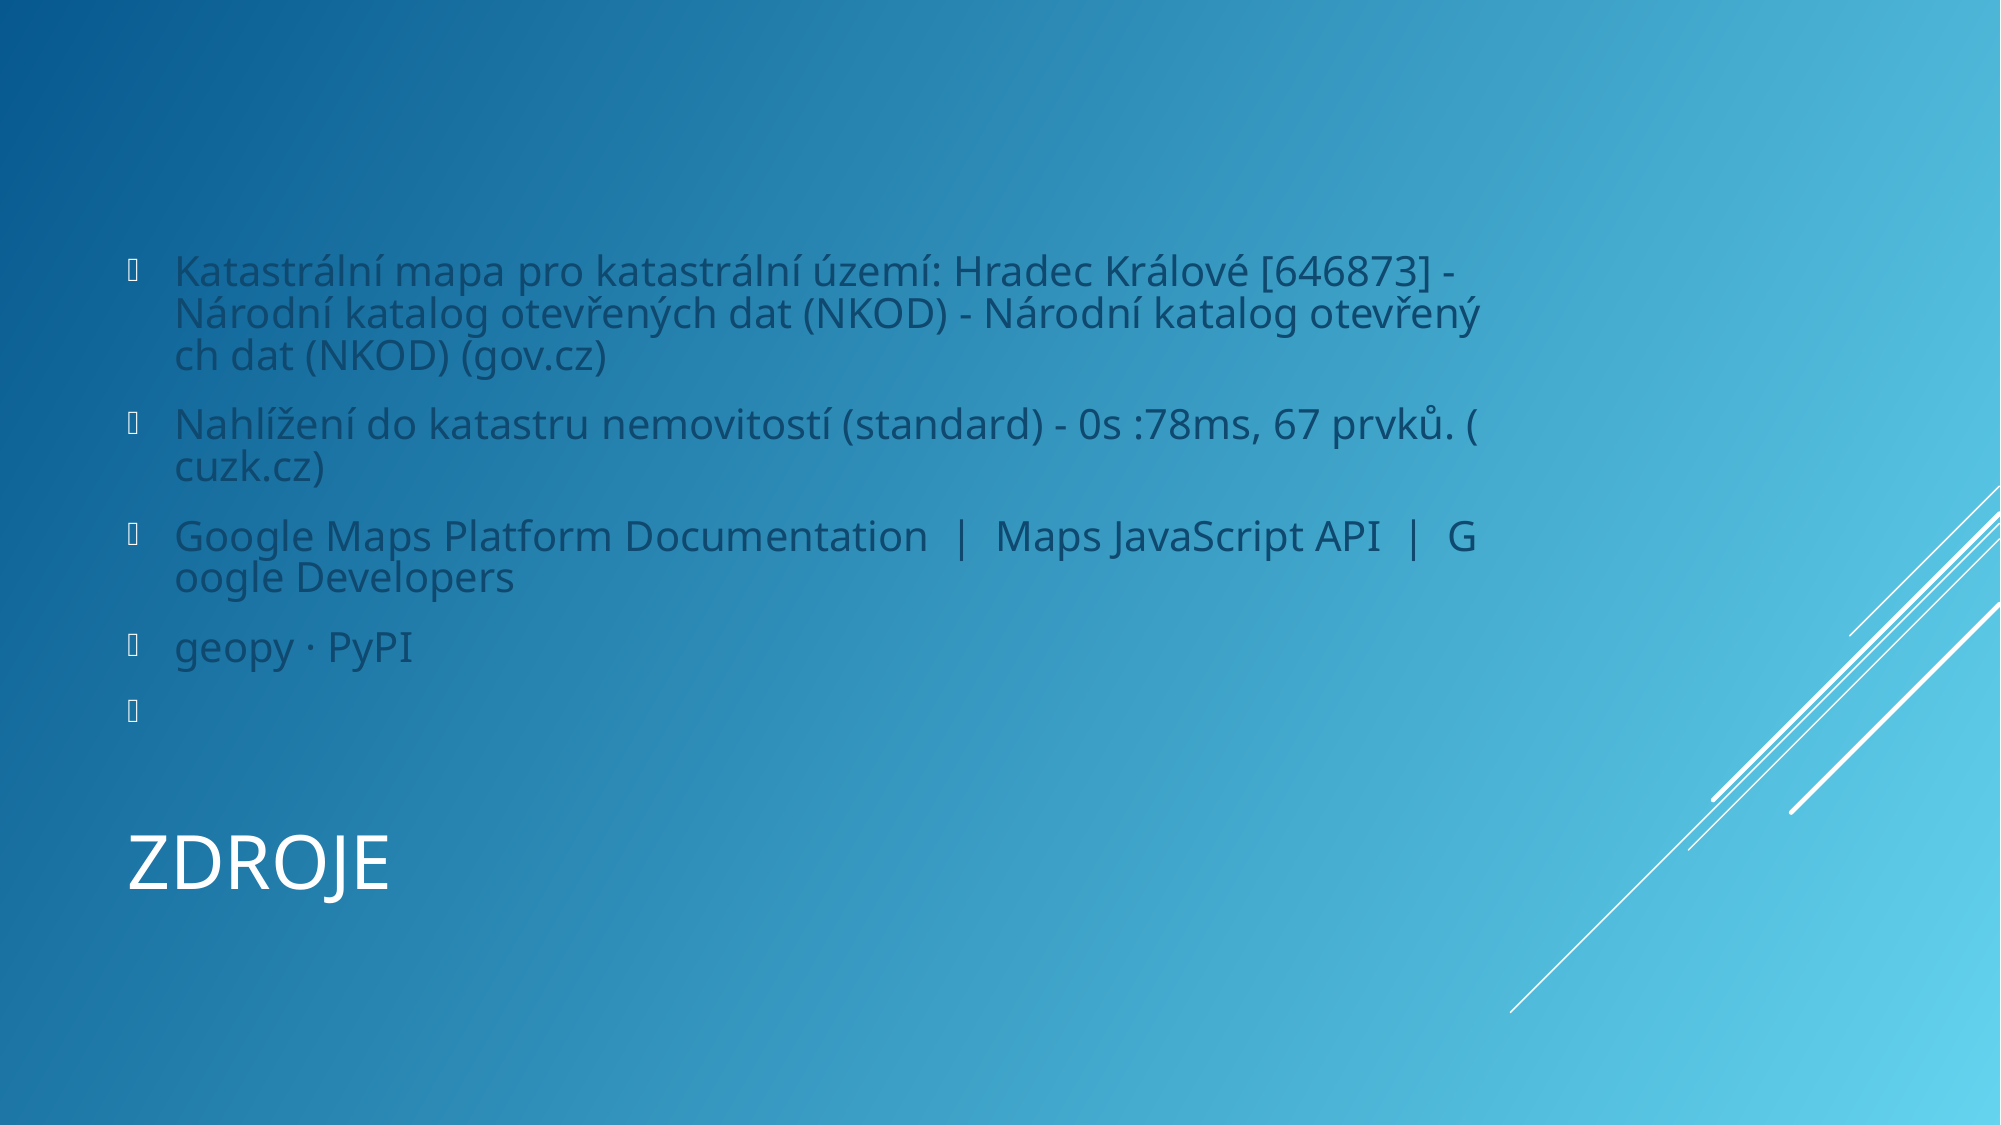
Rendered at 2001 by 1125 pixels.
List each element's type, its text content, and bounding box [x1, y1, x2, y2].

title Zdroje [112, 736, 1513, 984]
list Katastrální mapa pro katastrální území: Hradec Králové [646873] - Národní katalog otevřených dat (NKOD) - Národní katalog otevřených dat (NKOD) (gov.cz) Nahlížení do katastru nemovitostí (standard) - 0s :78ms, 67 prvků. (cuzk.cz) Google Maps Platform Documentation | Maps JavaScript API | Google Developers geopy · PyPI [112, 112, 1513, 706]
